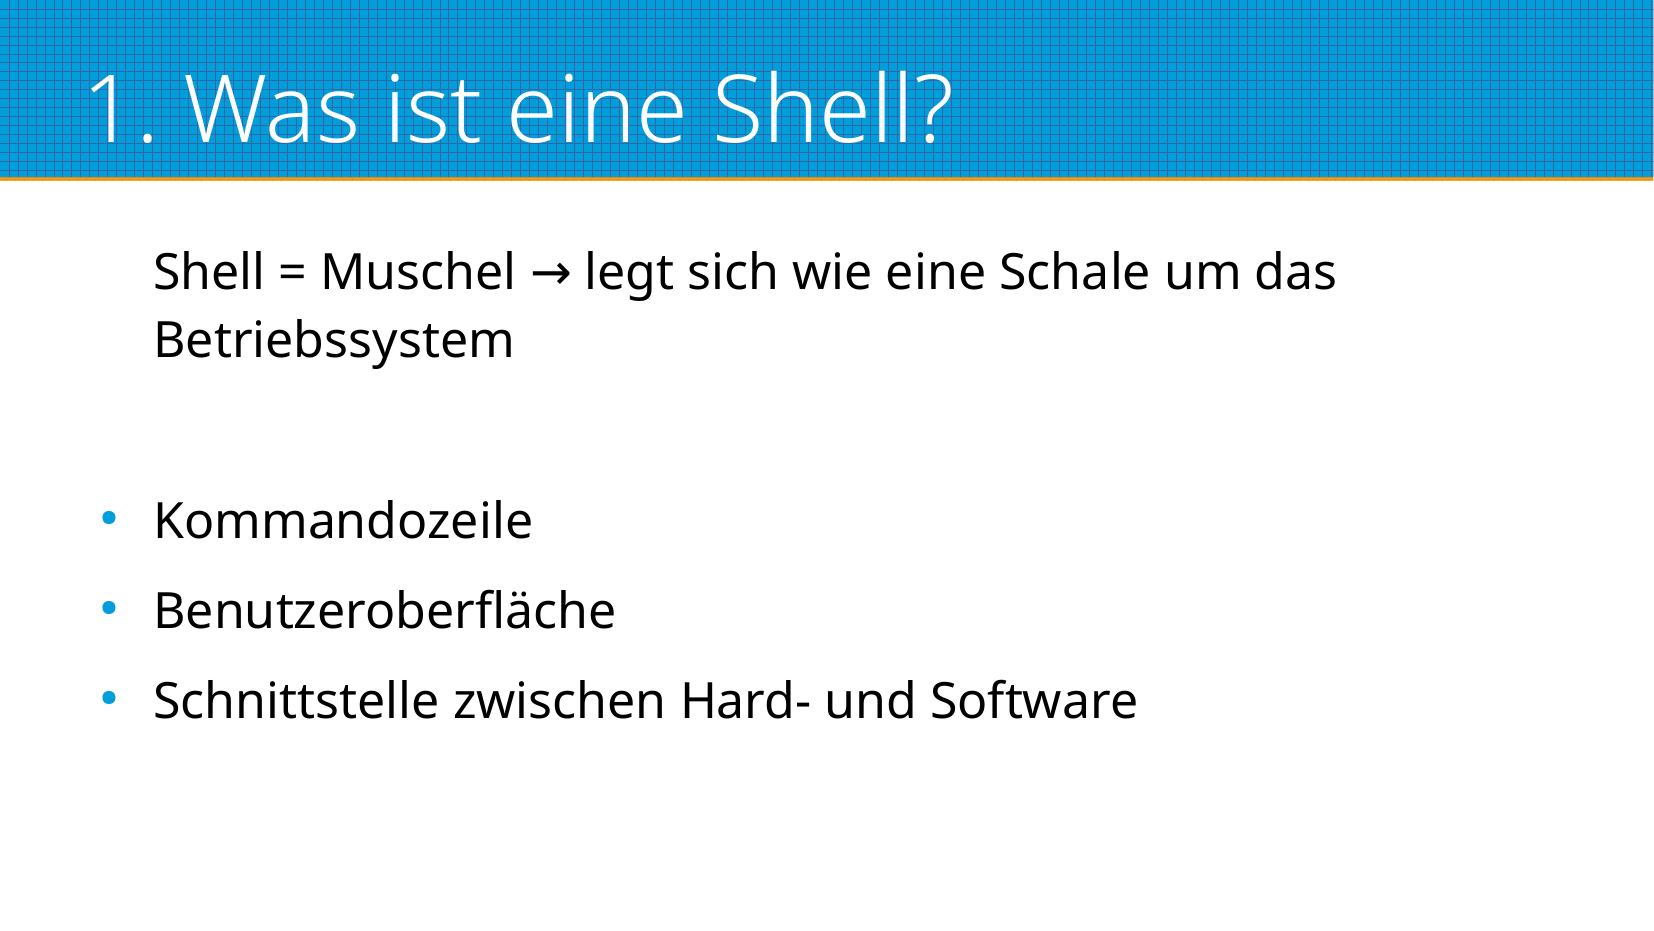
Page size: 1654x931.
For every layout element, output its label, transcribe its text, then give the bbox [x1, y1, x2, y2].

title 1. Was ist eine Shell? [82, 14, 1571, 171]
list Shell = Muschel → legt sich wie eine Schale um das Betriebssystem Kommandozeile Benutzeroberfläche Schnittstelle zwischen Hard- und Software [82, 236, 1563, 811]
